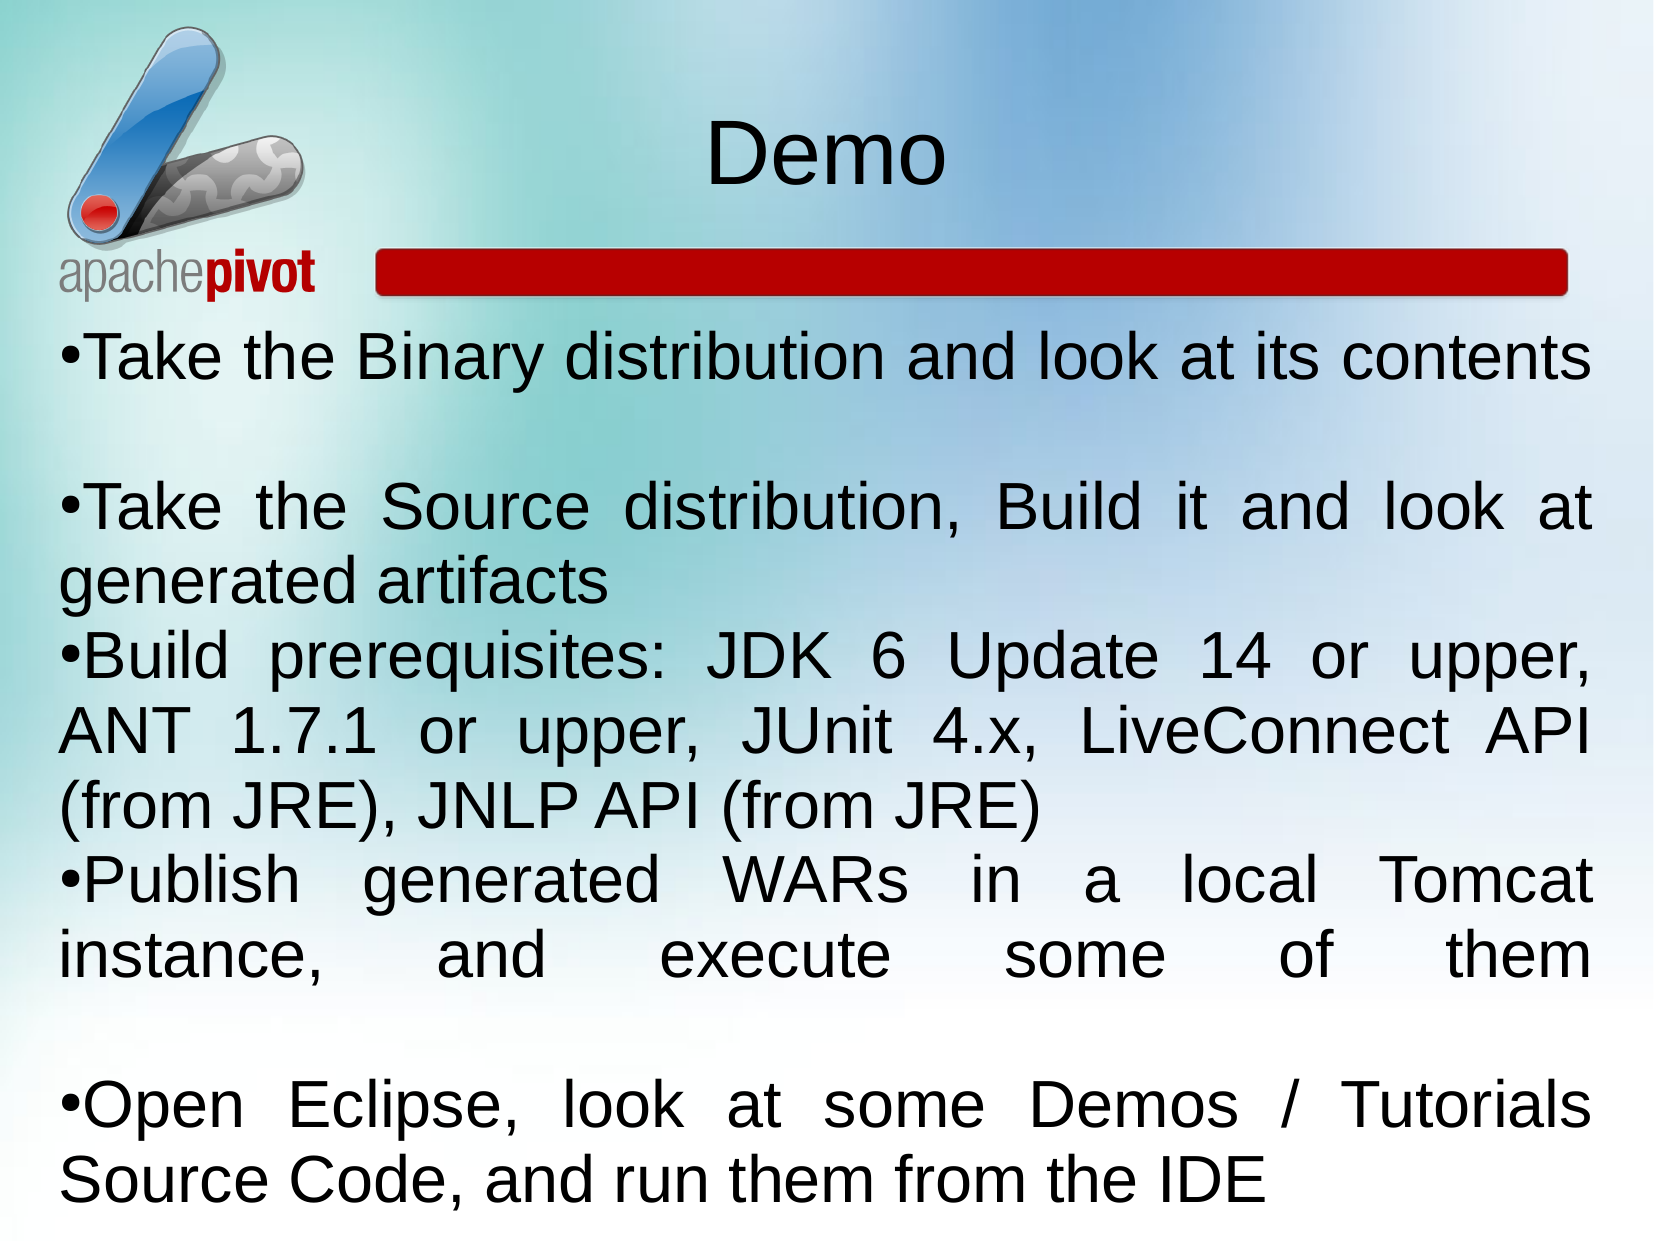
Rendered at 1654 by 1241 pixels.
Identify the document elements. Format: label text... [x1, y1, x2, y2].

subtitle Take the Binary distribution and look at its contents Take the Source distribution, Build it and look at generated artifacts Build prerequisites: JDK 6 Update 14 or upper, ANT 1.7.1 or upper, JUnit 4.x, LiveConnect API (from JRE), JNLP API (from JRE) Publish generated WARs in a local Tomcat instance, and execute some of them Open Eclipse, look at some Demos / Tutorials Source Code, and run them from the IDE [59, 319, 1595, 1217]
picture [0, 0, 1654, 1241]
title Demo [315, 49, 1571, 257]
